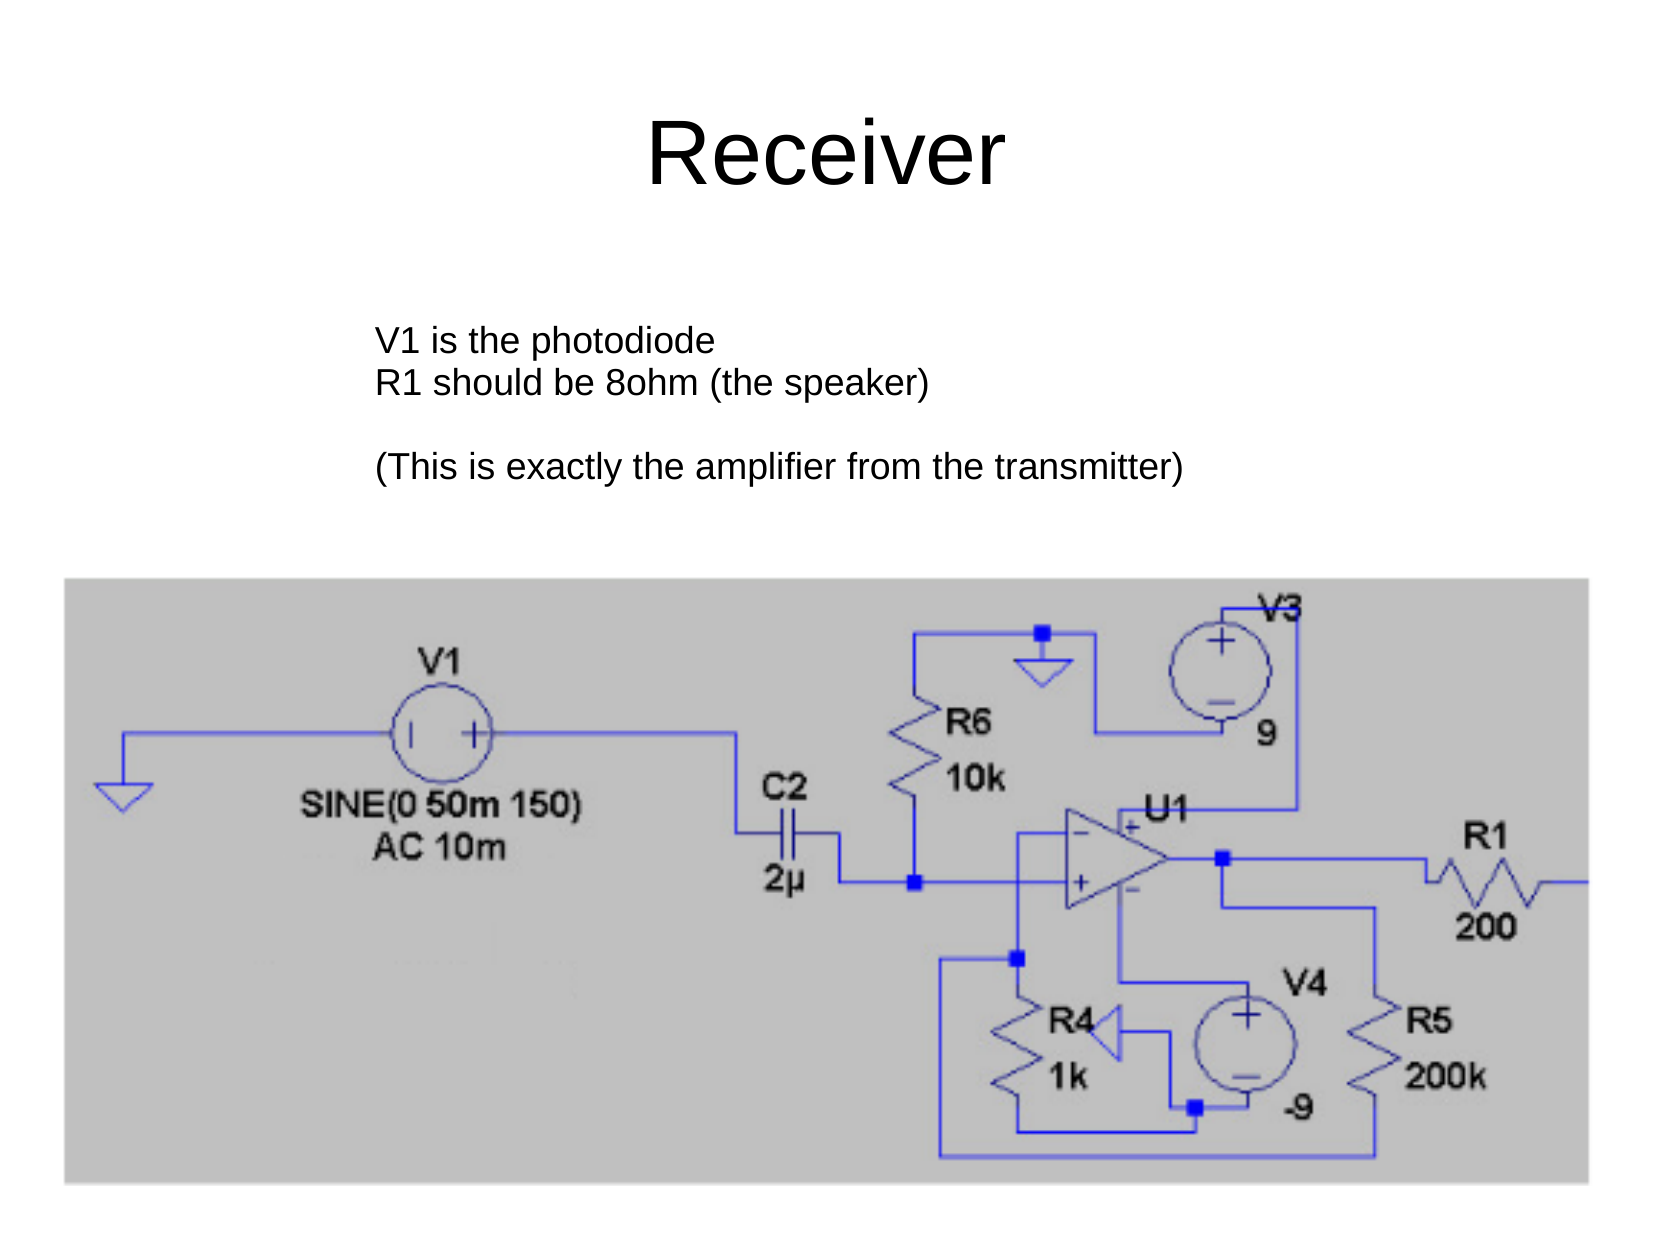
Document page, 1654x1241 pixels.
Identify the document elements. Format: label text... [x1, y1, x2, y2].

picture [2, 426, 1653, 1186]
title Receiver [82, 49, 1571, 257]
text_box V1 is the photodiode R1 should be 8ohm (the speaker) (This is exactly the amplifier from the transmitter) [360, 311, 1200, 495]
